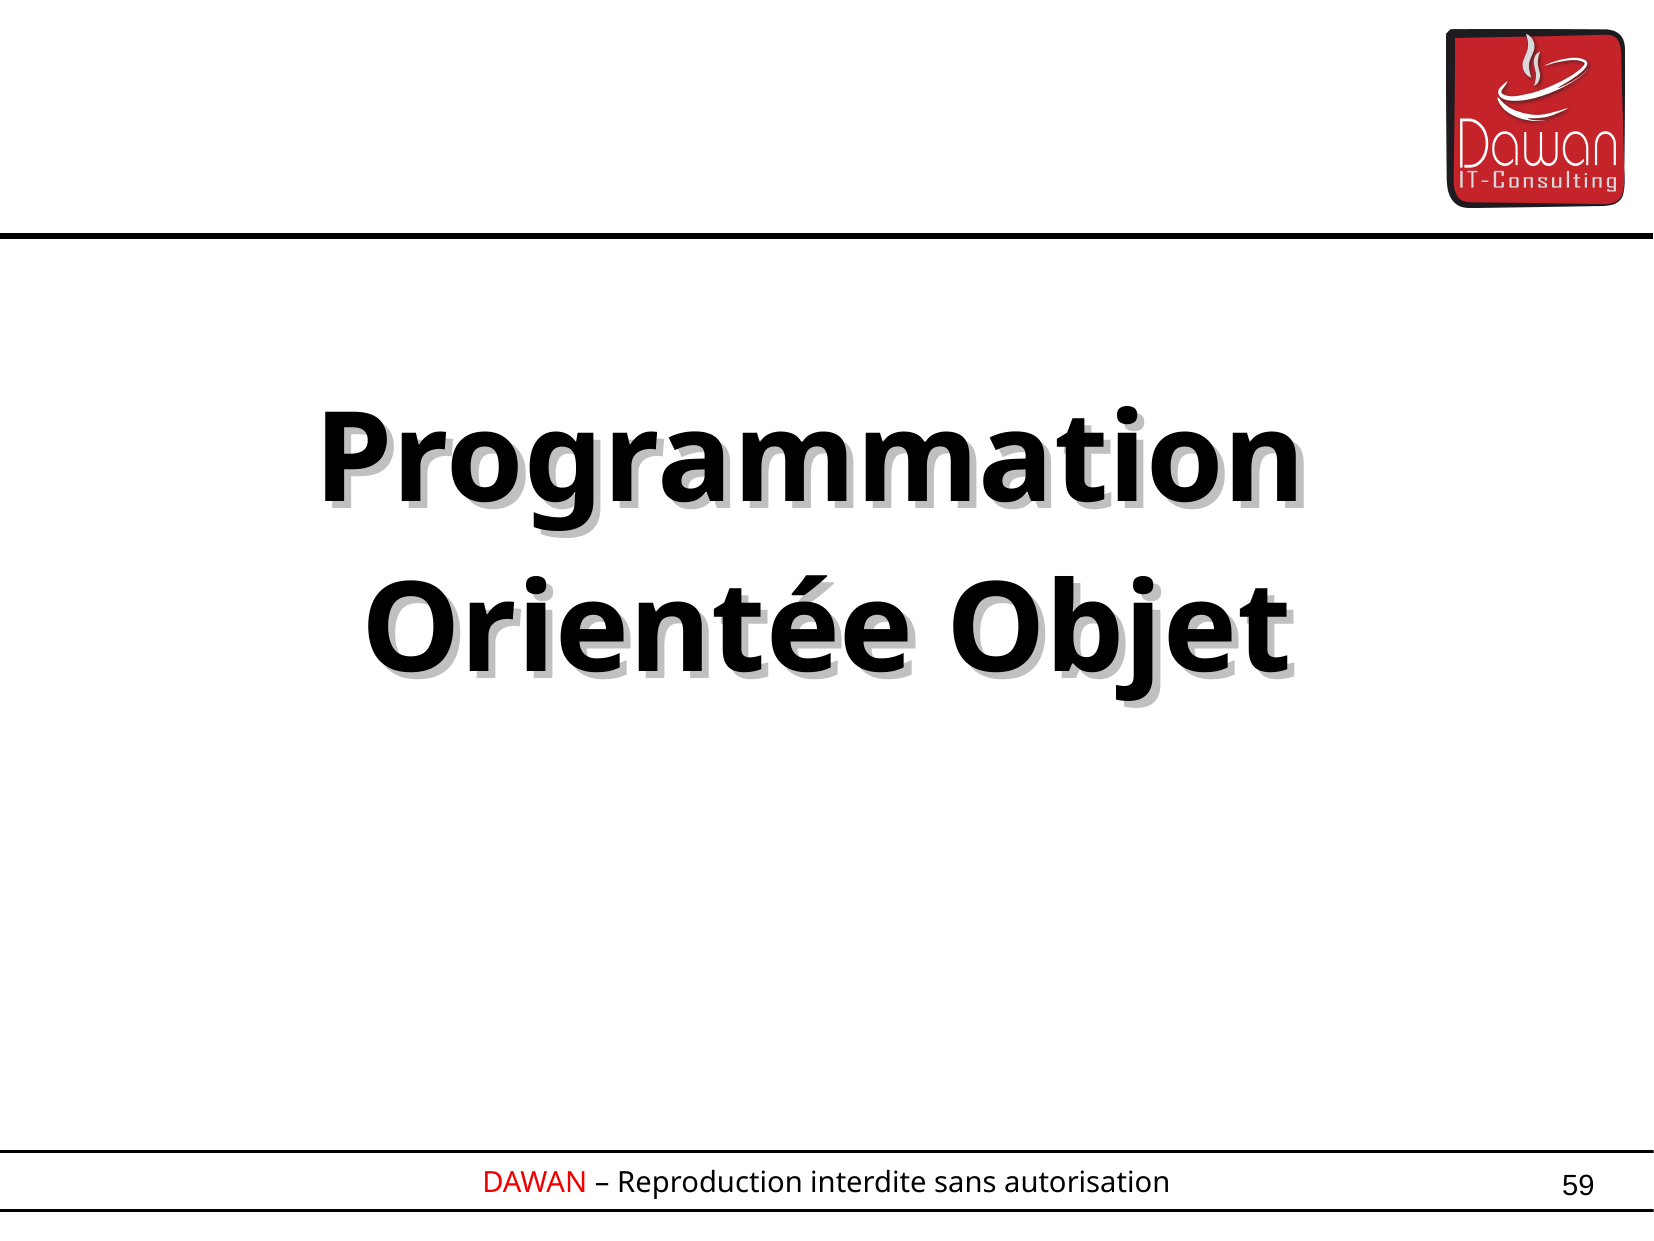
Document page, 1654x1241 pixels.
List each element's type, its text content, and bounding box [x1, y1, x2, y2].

picture [1446, 29, 1625, 208]
text_box Programmation Orientée Objet [88, 360, 1565, 730]
